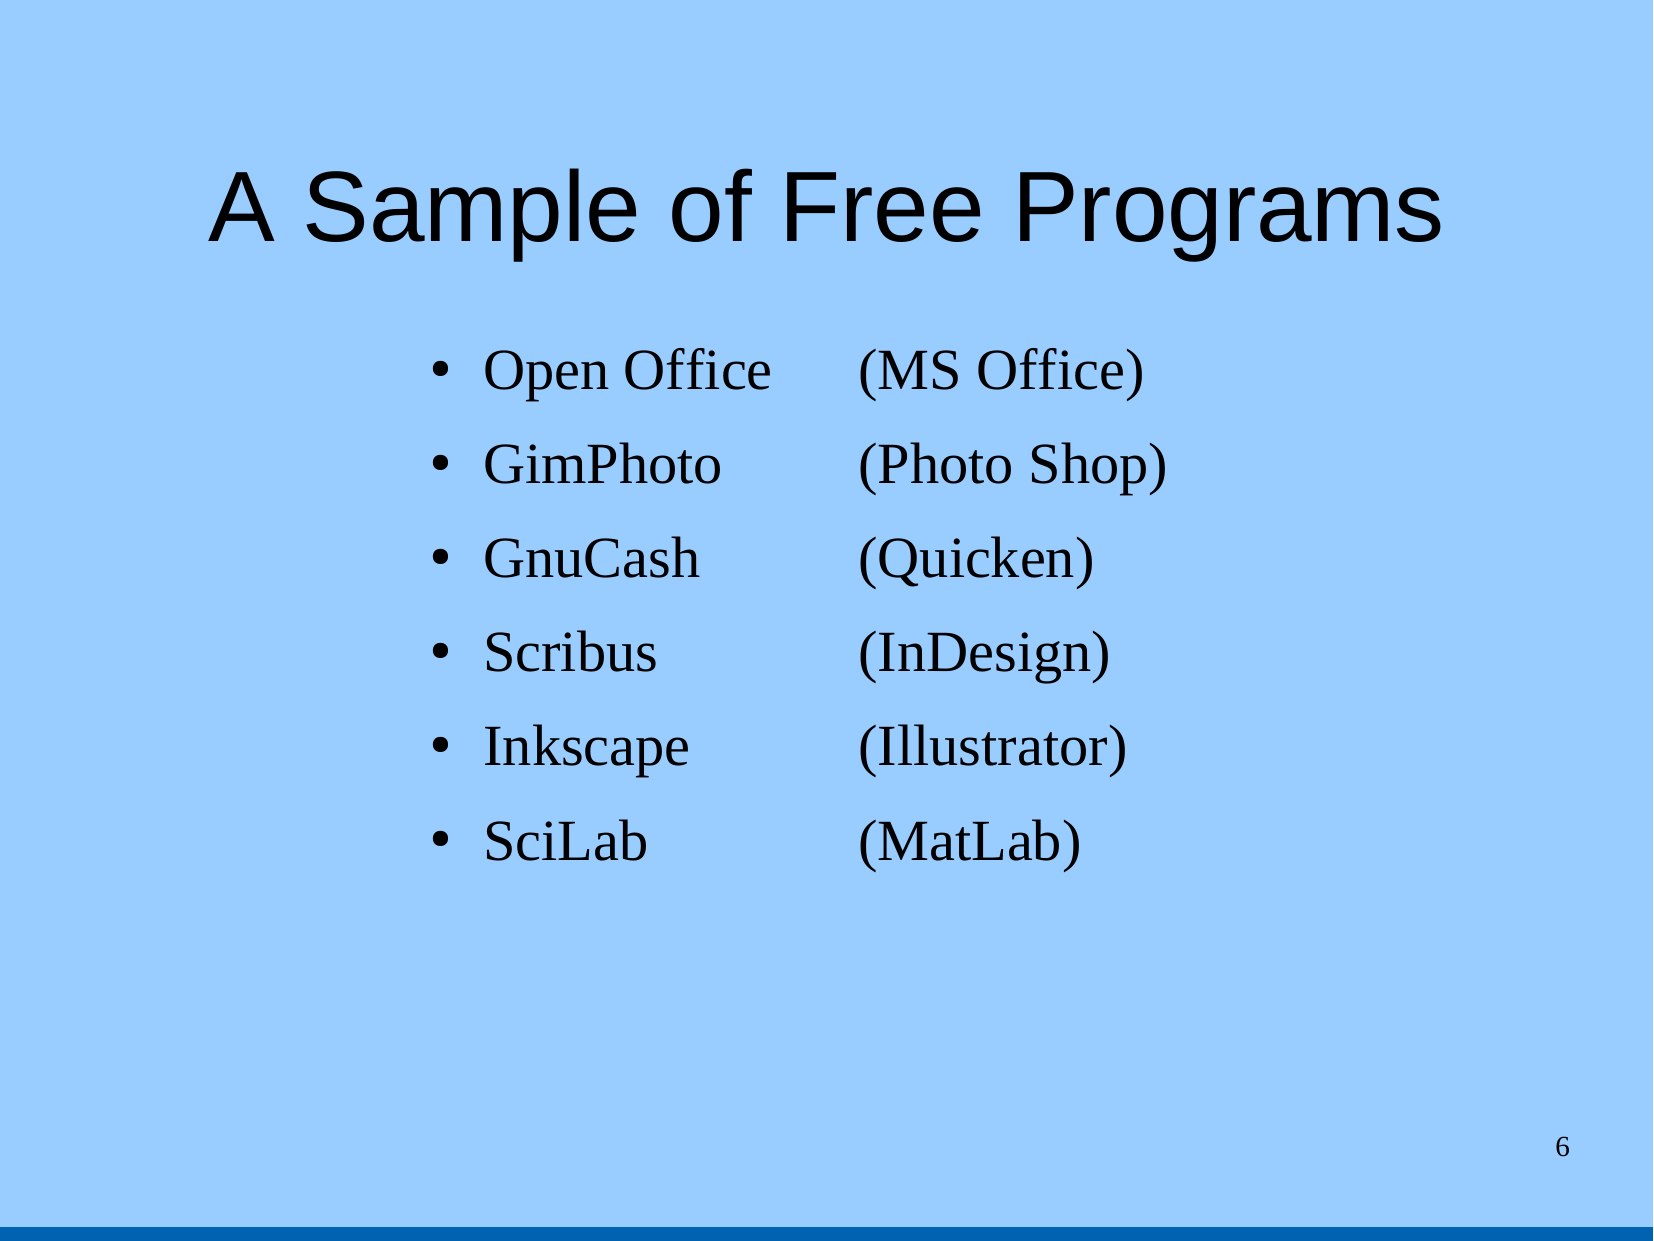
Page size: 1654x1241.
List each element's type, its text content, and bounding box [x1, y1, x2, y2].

list Open Office (MS Office) GimPhoto (Photo Shop) GnuCash (Quicken) Scribus (InDesign) Inkscape (Illustrator) SciLab (MatLab) [412, 337, 1238, 1082]
title A Sample of Free Programs [121, 102, 1533, 311]
